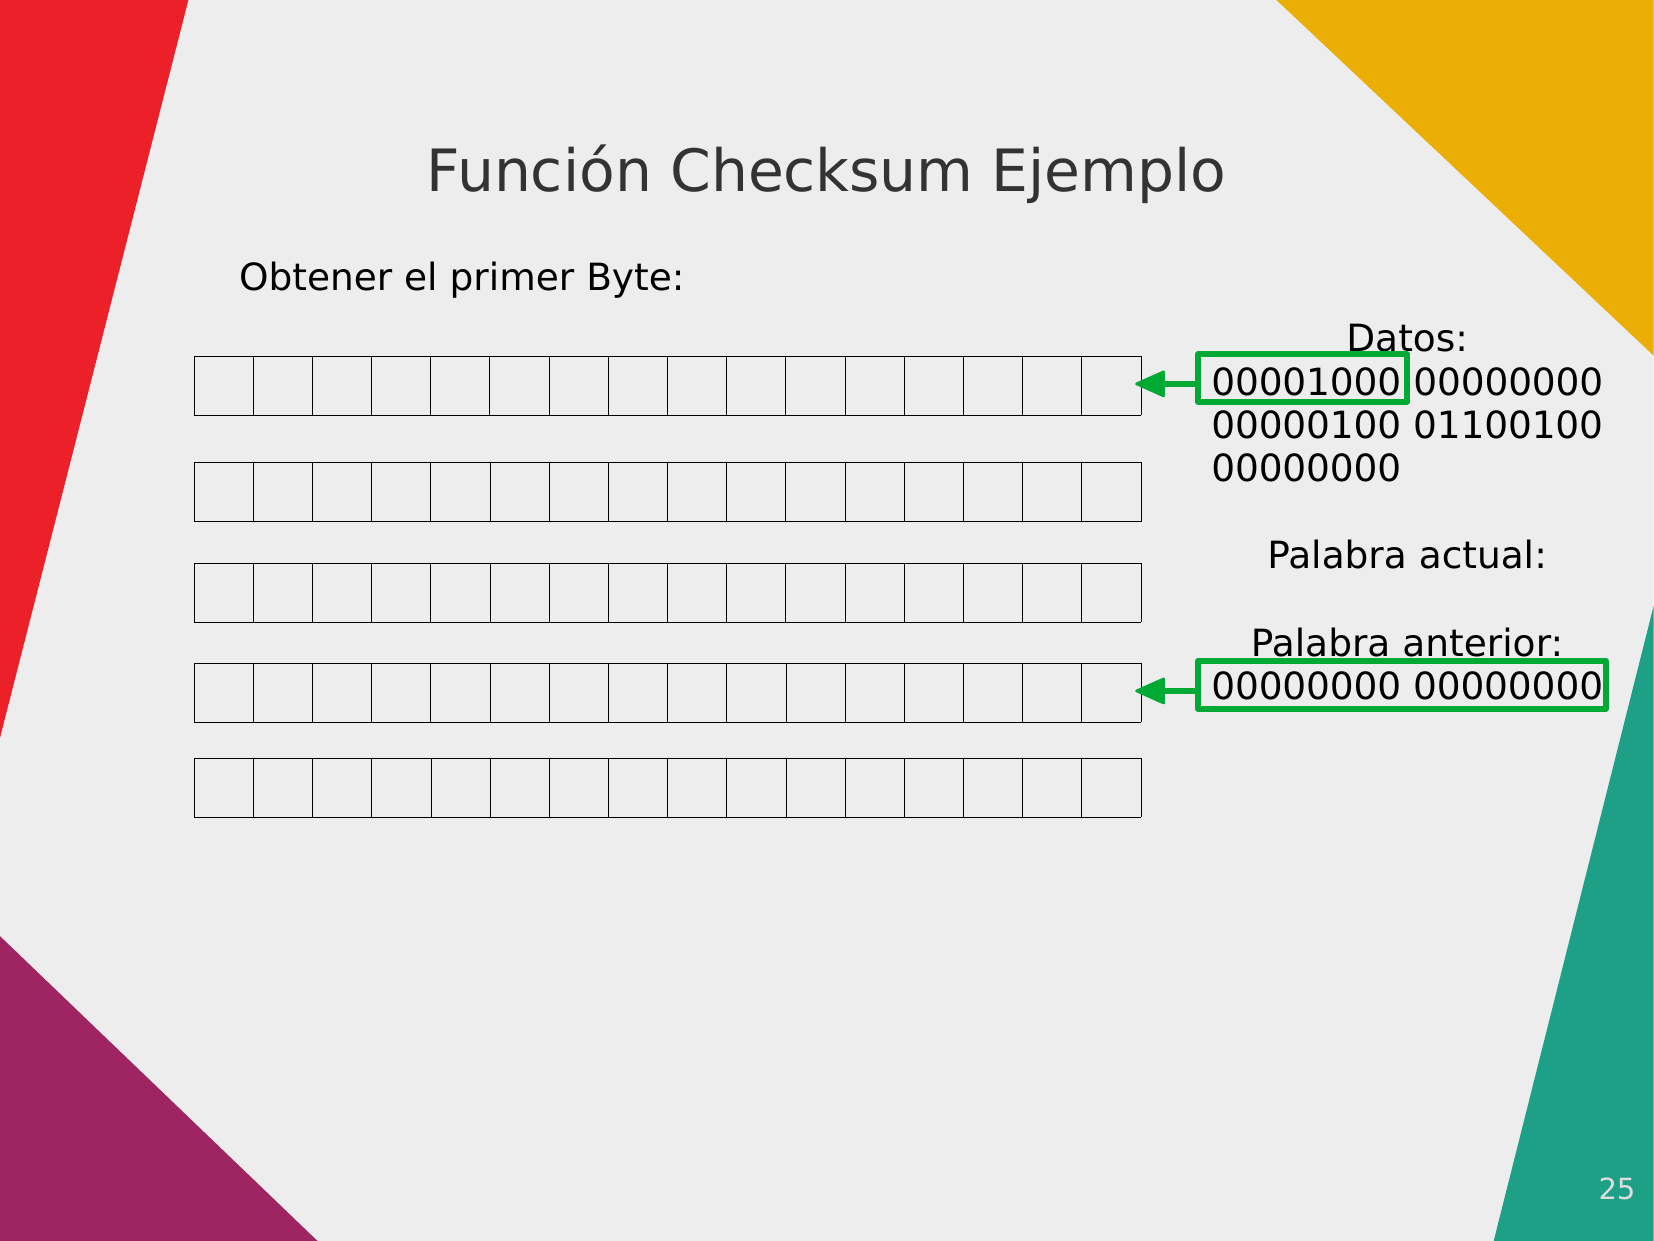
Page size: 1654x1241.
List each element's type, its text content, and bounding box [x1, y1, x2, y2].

table_header [905, 564, 963, 622]
table_header [195, 759, 253, 817]
table_header [727, 564, 785, 622]
table_header [432, 759, 490, 817]
table_header [609, 463, 667, 521]
table_header [1082, 357, 1141, 415]
table_header [313, 564, 371, 622]
table_header [1023, 664, 1081, 722]
table_header [431, 463, 490, 521]
table_header [727, 357, 785, 415]
table_header [964, 564, 1022, 622]
table_header [491, 664, 549, 722]
table_header [195, 357, 253, 415]
table_header [905, 664, 963, 722]
table_header [727, 759, 786, 817]
table_header [787, 664, 845, 722]
table_header [195, 664, 253, 722]
table_header [1082, 664, 1141, 722]
table_header [491, 759, 549, 817]
table_header [1023, 564, 1081, 622]
table_header [195, 463, 253, 521]
table_header [372, 564, 430, 622]
table_header [846, 759, 904, 817]
table_header [491, 463, 549, 521]
text_box Datos: 00001000 00000000 00000100 01100100 00000000 Palabra actual: Palabra anterior: 00000000 00000000 [1196, 309, 1619, 934]
table_header [609, 759, 667, 817]
table_header [550, 759, 608, 817]
table_header [964, 664, 1022, 722]
table_header [254, 664, 312, 722]
table_header [846, 357, 904, 415]
table_header [609, 357, 667, 415]
table_header [1023, 357, 1081, 415]
table_header [195, 564, 253, 622]
table_header [846, 664, 904, 722]
table_header [431, 664, 490, 722]
table_header [1023, 463, 1081, 521]
table_header [964, 463, 1022, 521]
table_header [905, 463, 963, 521]
table_header [787, 759, 845, 817]
table_header [964, 357, 1022, 415]
table_header [313, 664, 371, 722]
table_header [372, 664, 430, 722]
table_header [550, 564, 608, 622]
table_header [550, 664, 608, 722]
table_header [254, 759, 312, 817]
table_header [1082, 564, 1141, 622]
table_header [786, 463, 845, 521]
table_header [372, 759, 431, 817]
table_header [313, 463, 371, 521]
table_header [668, 564, 726, 622]
table_header [668, 357, 726, 415]
table_header [431, 564, 490, 622]
table_header [254, 357, 312, 415]
table_header [254, 463, 312, 521]
text_box Datos: 00001000 00000000 00000100 01100100 00000000 Palabra actual: Palabra anterior: 00000000 00000000 [1201, 357, 1404, 399]
table_header [668, 463, 726, 521]
table_header [431, 357, 489, 415]
table_header [372, 357, 430, 415]
table_header [372, 463, 430, 521]
table_header [786, 357, 845, 415]
table_header [846, 564, 904, 622]
table_header [1082, 463, 1141, 521]
table_header [905, 357, 963, 415]
text_box Obtener el primer Byte: [224, 248, 701, 307]
table_header [1082, 759, 1141, 817]
table_header [550, 463, 608, 521]
table_header [668, 664, 726, 722]
table_header [491, 564, 549, 622]
table_header [905, 759, 963, 817]
table_header [550, 357, 608, 415]
table_header [727, 463, 785, 521]
table_header [313, 759, 371, 817]
table_header [668, 759, 726, 817]
table_header [786, 564, 845, 622]
table_header [609, 564, 667, 622]
text_box Datos: 00001000 00000000 00000100 01100100 00000000 Palabra actual: Palabra anterior: 00000000 00000000 [1201, 664, 1603, 706]
title Función Checksum Ejemplo [114, 73, 1539, 271]
table_header [313, 357, 371, 415]
table_header [964, 759, 1022, 817]
table_header [1023, 759, 1081, 817]
table_header [254, 564, 312, 622]
table_header [846, 463, 904, 521]
table_header [609, 664, 667, 722]
table_header [727, 664, 786, 722]
table_header [490, 357, 549, 415]
